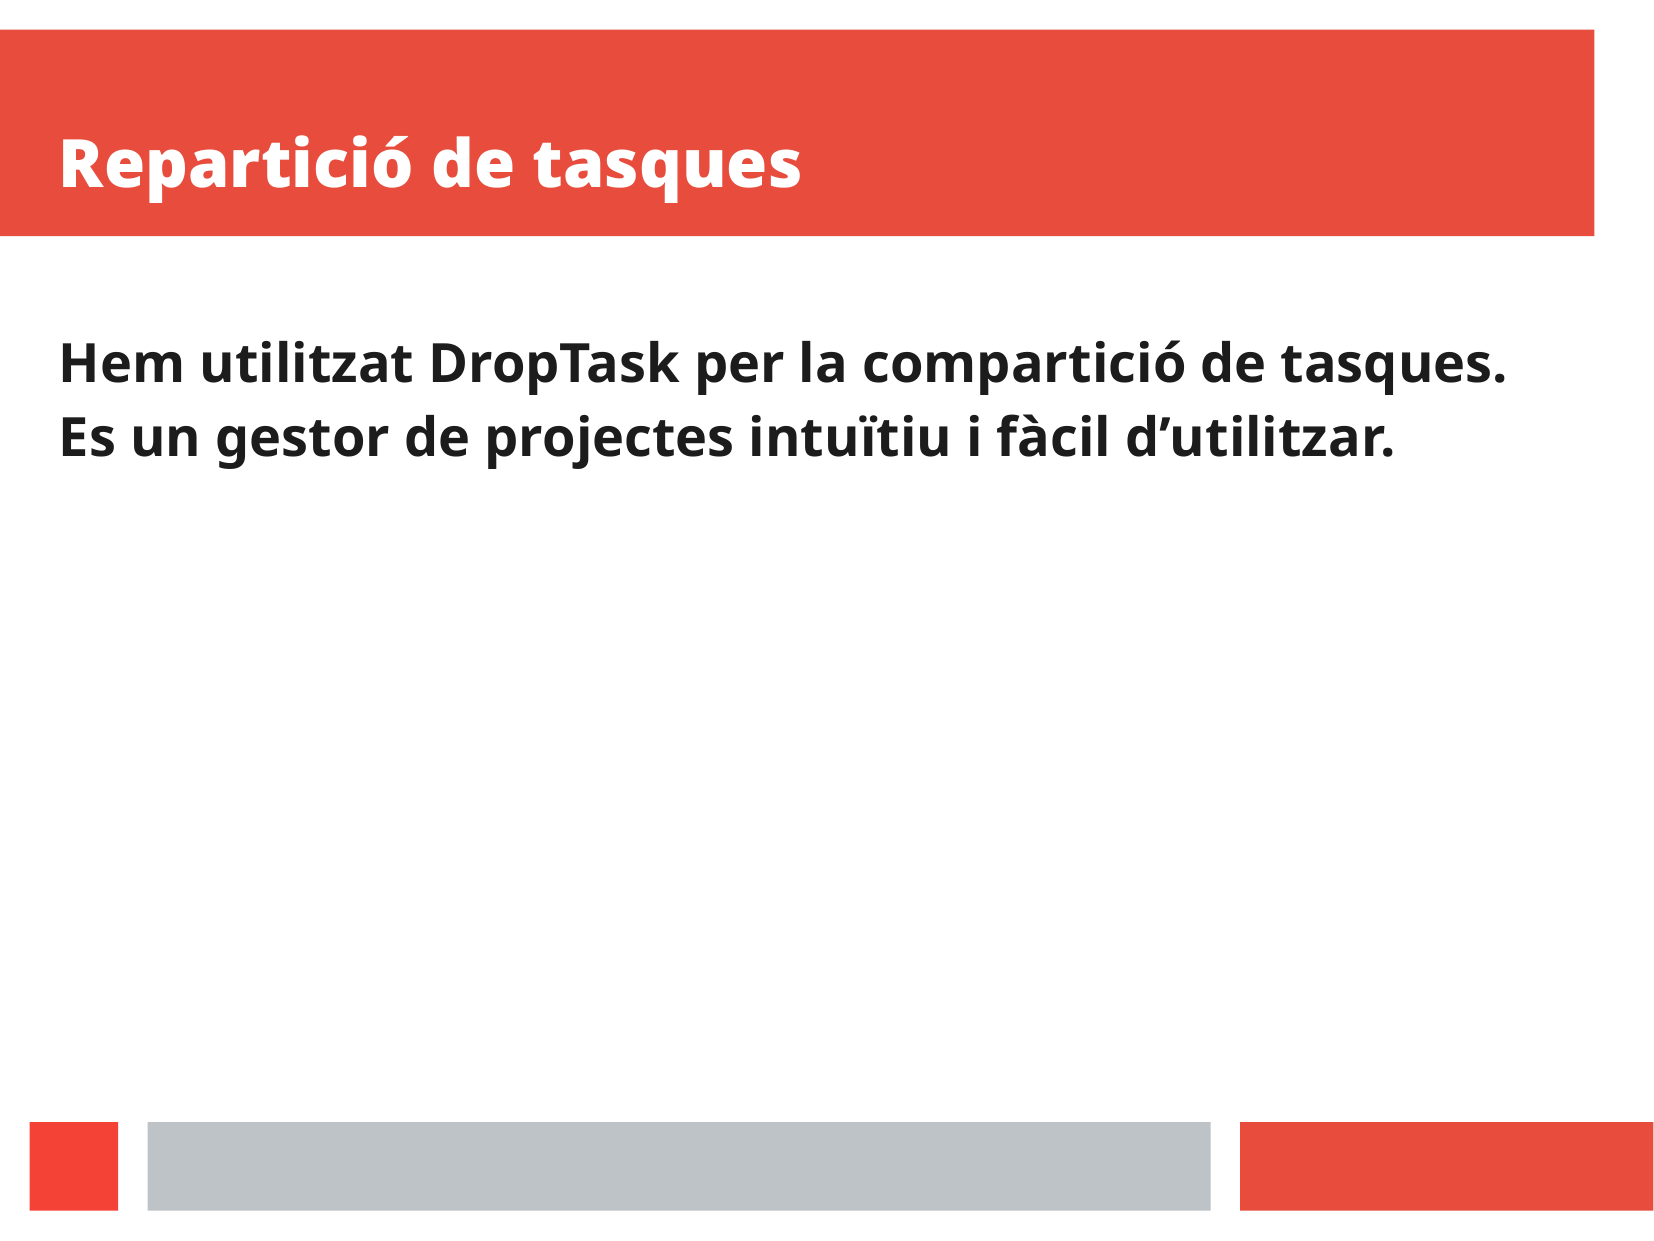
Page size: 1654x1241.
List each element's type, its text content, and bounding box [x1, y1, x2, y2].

title Repartició de tasques [59, 59, 1595, 207]
list Hem utilitzat DropTask per la compartició de tasques. Es un gestor de projectes intuïtiu i fàcil d’utilitzar. [59, 324, 1565, 1093]
